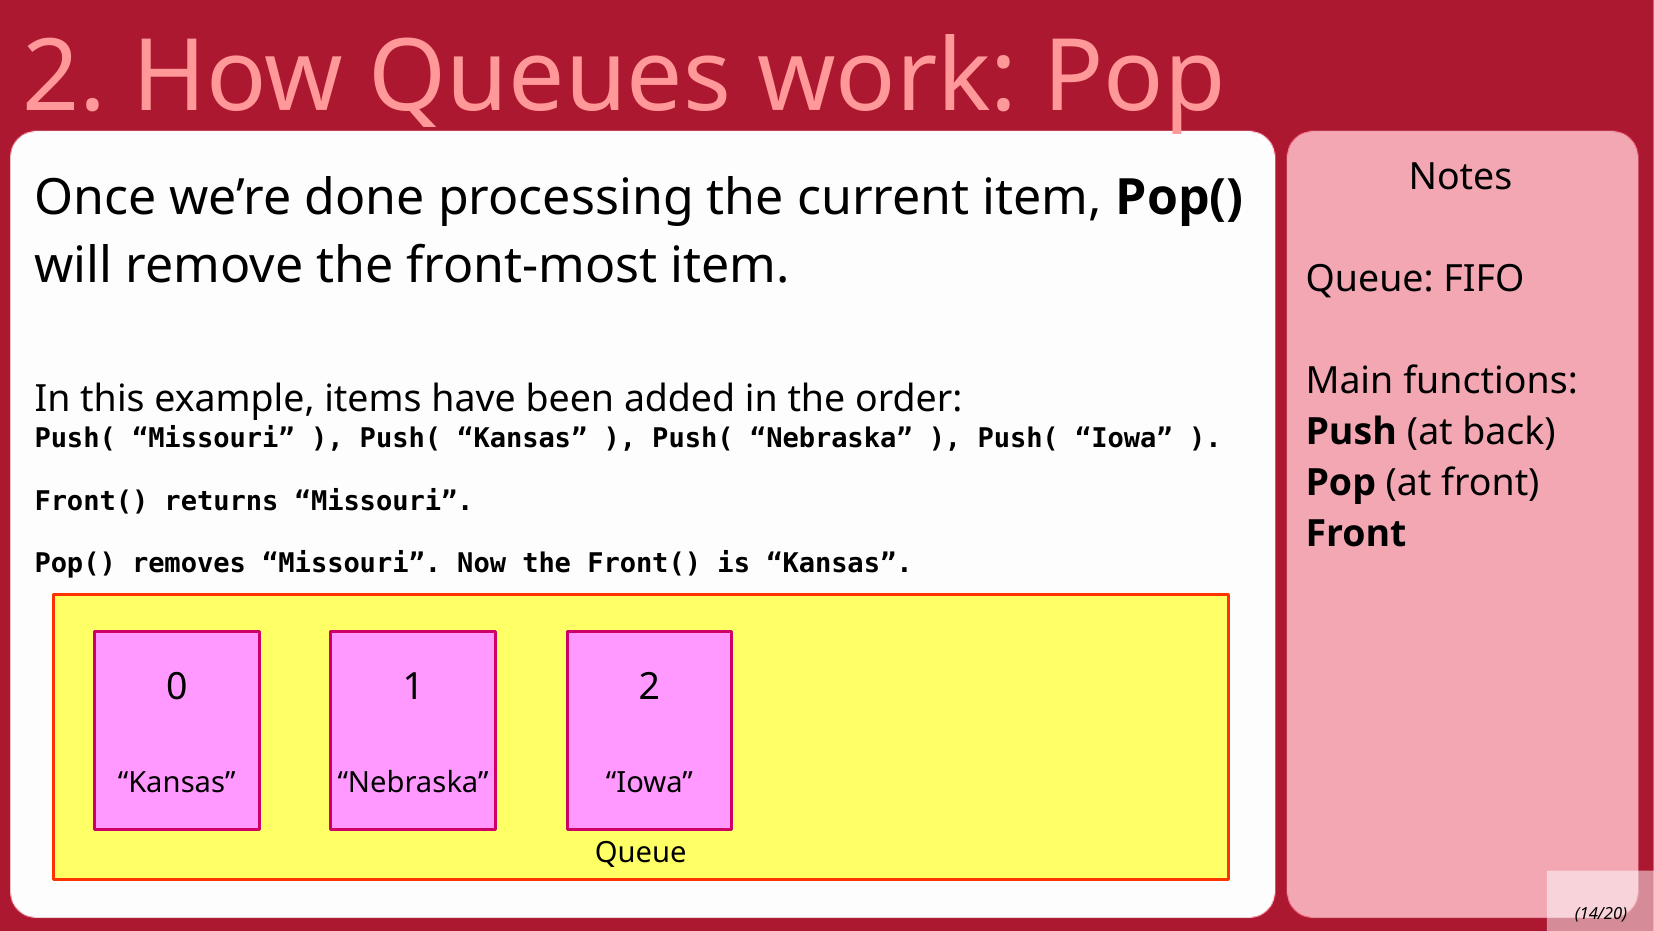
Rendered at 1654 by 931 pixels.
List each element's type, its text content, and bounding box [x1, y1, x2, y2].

text_box Queue [53, 594, 1229, 880]
text_box 0 “Kansas” [94, 631, 260, 830]
text_box Once we’re done processing the current item, Pop() will remove the front-most item. In this example, items have been added in the order: Push( “Missouri” ), Push( “Kansas” ), Push( “Nebraska” ), Push( “Iowa” ). Front() returns “Missouri”. Pop() removes “Missouri”. Now the Front() is “Kansas”. [34, 160, 1248, 533]
text_box Notes Queue: FIFO Main functions: Push (at back) Pop (at front) Front [1290, 141, 1631, 494]
title 2. How Queues work: Pop [22, 7, 1511, 136]
picture [0, 0, 1654, 931]
text_box (<number>/20) [1546, 877, 1654, 931]
text_box 2 “Iowa” [567, 631, 732, 830]
text_box 1 “Nebraska” [330, 631, 496, 830]
